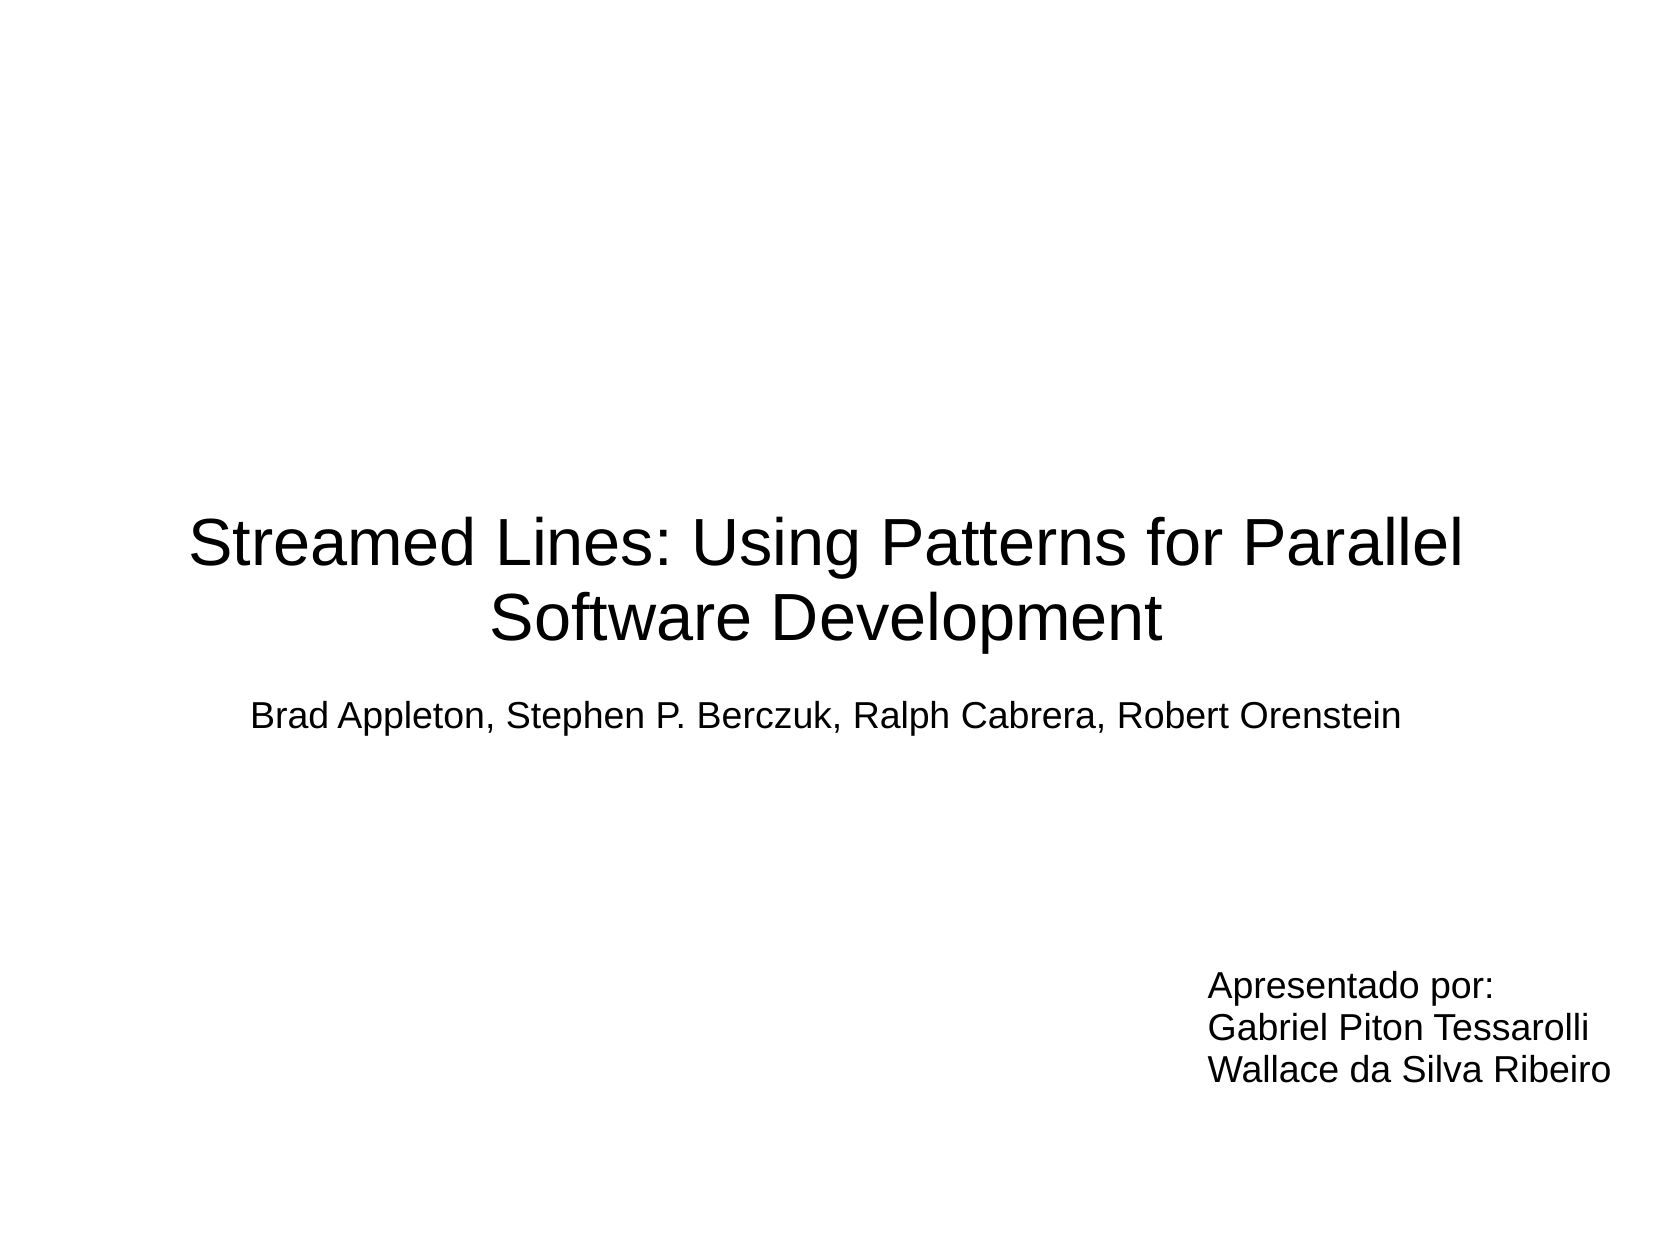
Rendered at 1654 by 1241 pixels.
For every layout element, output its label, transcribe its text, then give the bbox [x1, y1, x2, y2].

text_box Apresentado por: Gabriel Piton Tessarolli Wallace da Silva Ribeiro [1192, 956, 1627, 1098]
text_box Brad Appleton, Stephen P. Berczuk, Ralph Cabrera, Robert Orenstein [235, 687, 1418, 745]
subtitle Streamed Lines: Using Patterns for Parallel Software Development [82, 49, 1571, 1111]
